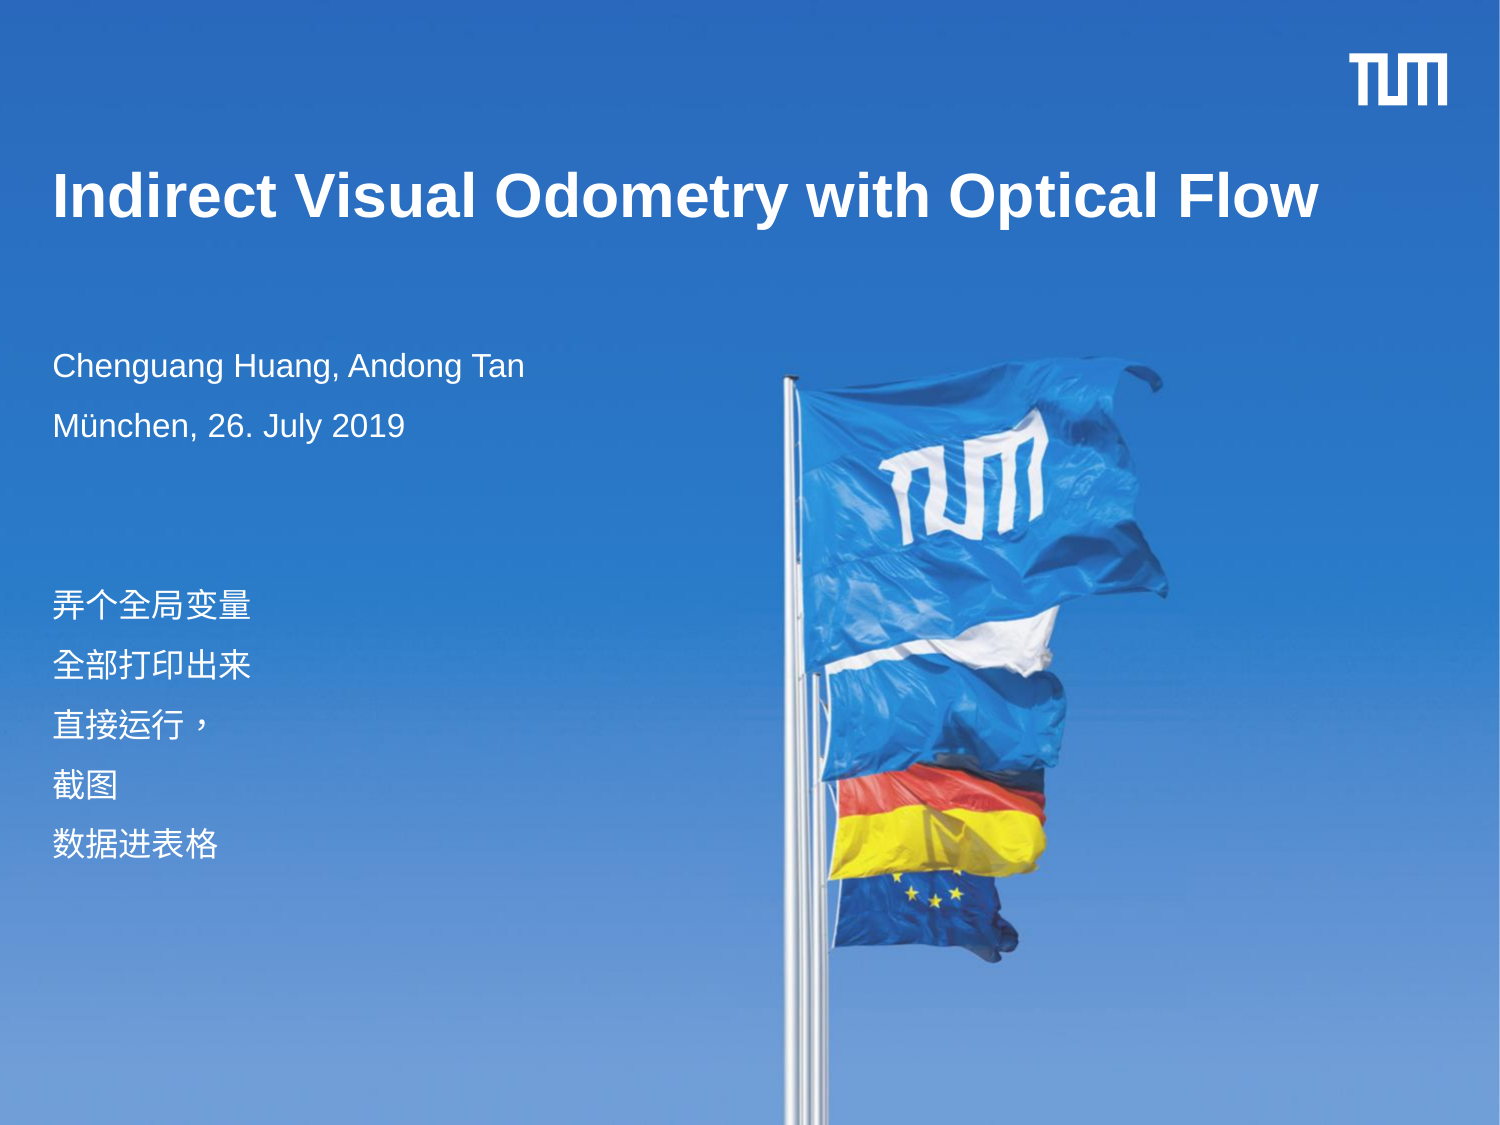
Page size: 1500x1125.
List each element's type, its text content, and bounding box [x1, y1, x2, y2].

title Indirect Visual Odometry with Optical Flow [52, 163, 1449, 246]
picture [0, 0, 1500, 1125]
list Chenguang Huang, Andong Tan München, 26. July 2019 弄个全局变量 全部打印出来 直接运行， 截图 数据进表格 [52, 324, 1449, 534]
